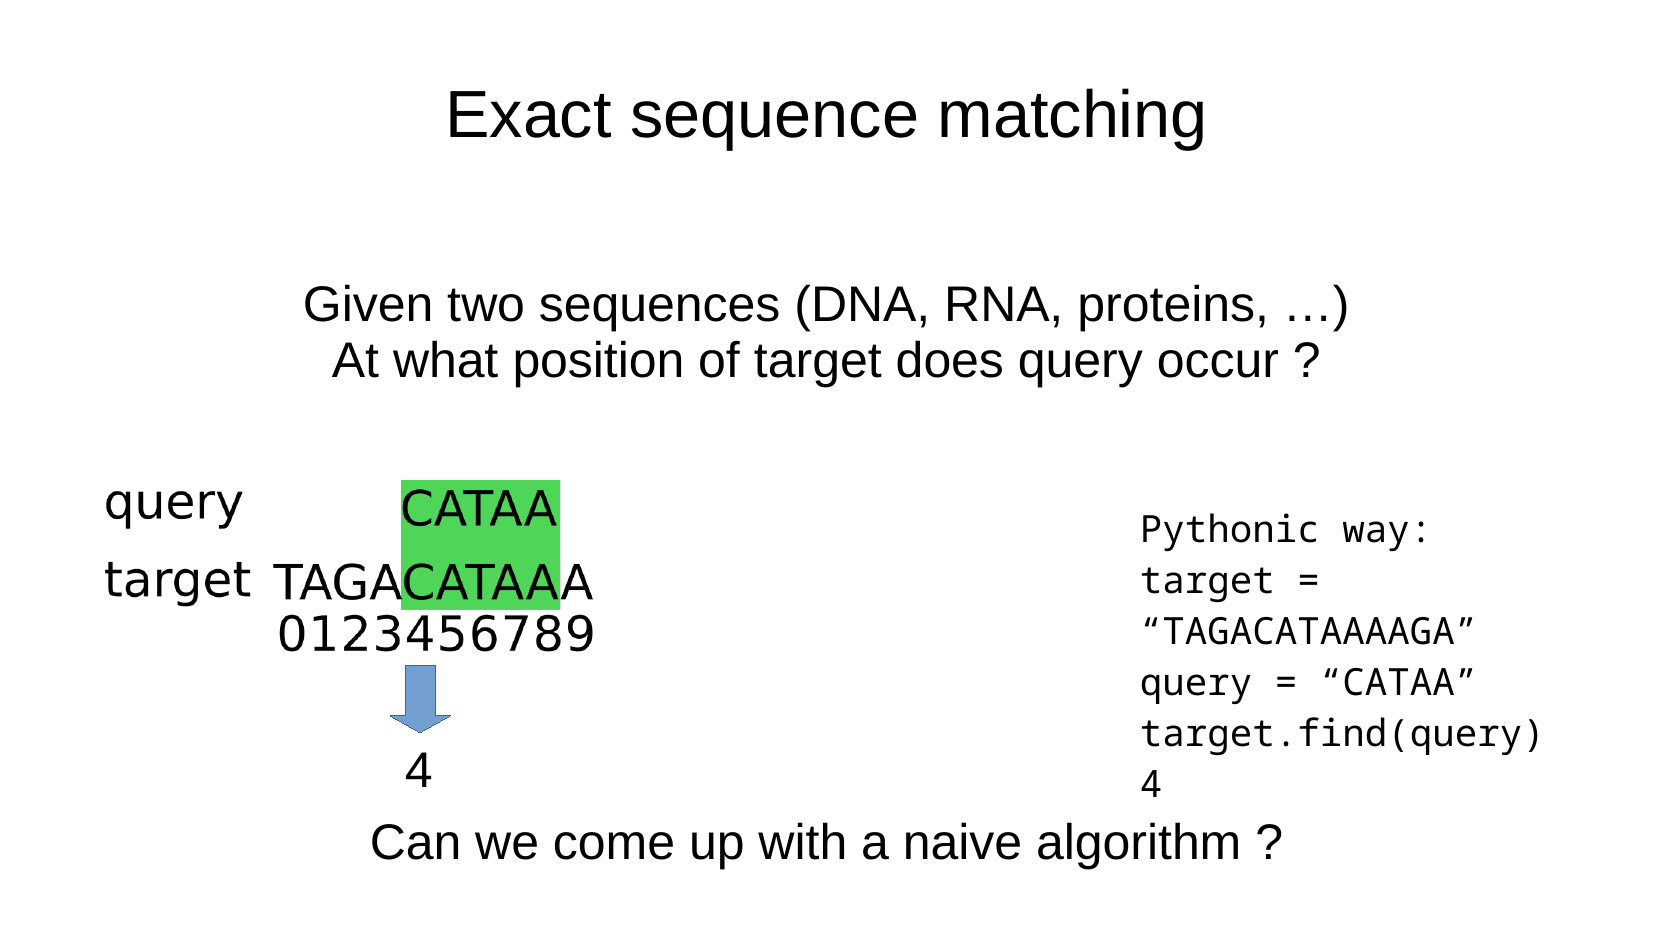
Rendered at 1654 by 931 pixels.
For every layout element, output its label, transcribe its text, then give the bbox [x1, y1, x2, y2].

subtitle Given two sequences (DNA, RNA, proteins, …) At what position of target does query occur ? [82, 276, 1571, 814]
text_box Pythonic way: target = “TAGACATAAAAGA” query = “CATAA” target.find(query) 4 [1125, 495, 1621, 771]
text_box 4 [390, 735, 481, 806]
picture [90, 480, 616, 669]
text_box [390, 665, 451, 733]
title Exact sequence matching [82, 37, 1571, 193]
text_box Can we come up with a naive algorithm ? [82, 814, 1571, 901]
